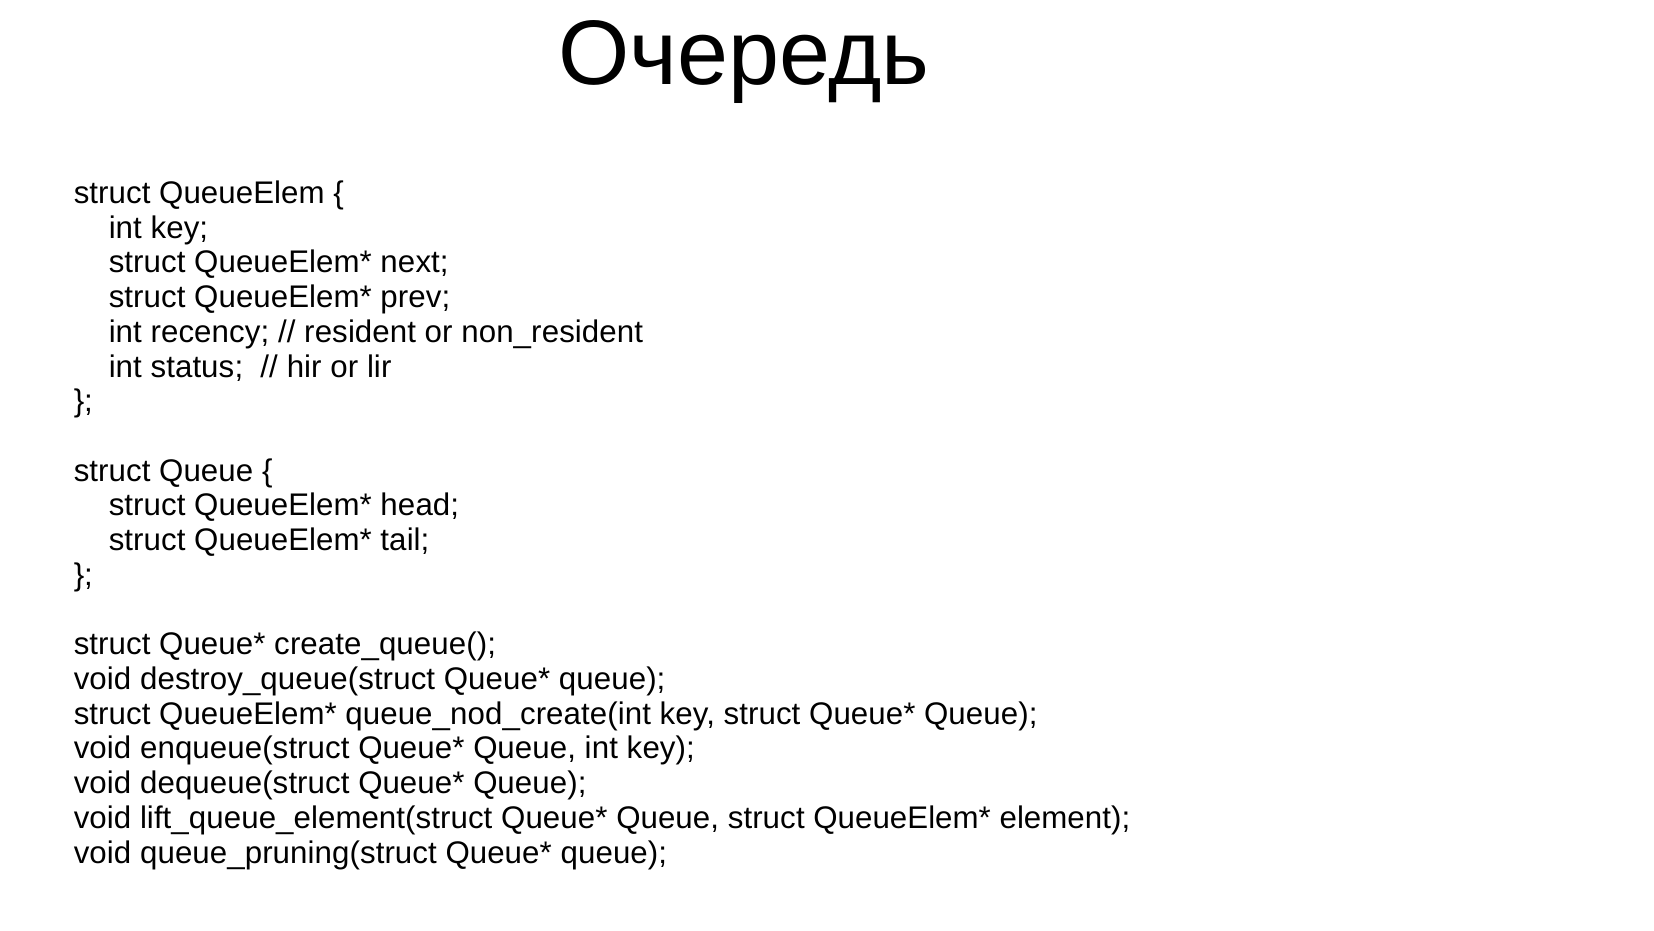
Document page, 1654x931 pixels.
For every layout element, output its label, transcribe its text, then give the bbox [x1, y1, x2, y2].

text_box struct QueueElem { int key; struct QueueElem* next; struct QueueElem* prev; int recency; // resident or non_resident int status; // hir or lir }; struct Queue { struct QueueElem* head; struct QueueElem* tail; }; struct Queue* create_queue(); void destroy_queue(struct Queue* queue); struct QueueElem* queue_nod_create(int key, struct Queue* Queue); void enqueue(struct Queue* Queue, int key); void dequeue(struct Queue* Queue); void lift_queue_element(struct Queue* Queue, struct QueueElem* element); void queue_pruning(struct Queue* queue); [59, 167, 1536, 931]
title Очередь [0, 1, 1489, 207]
